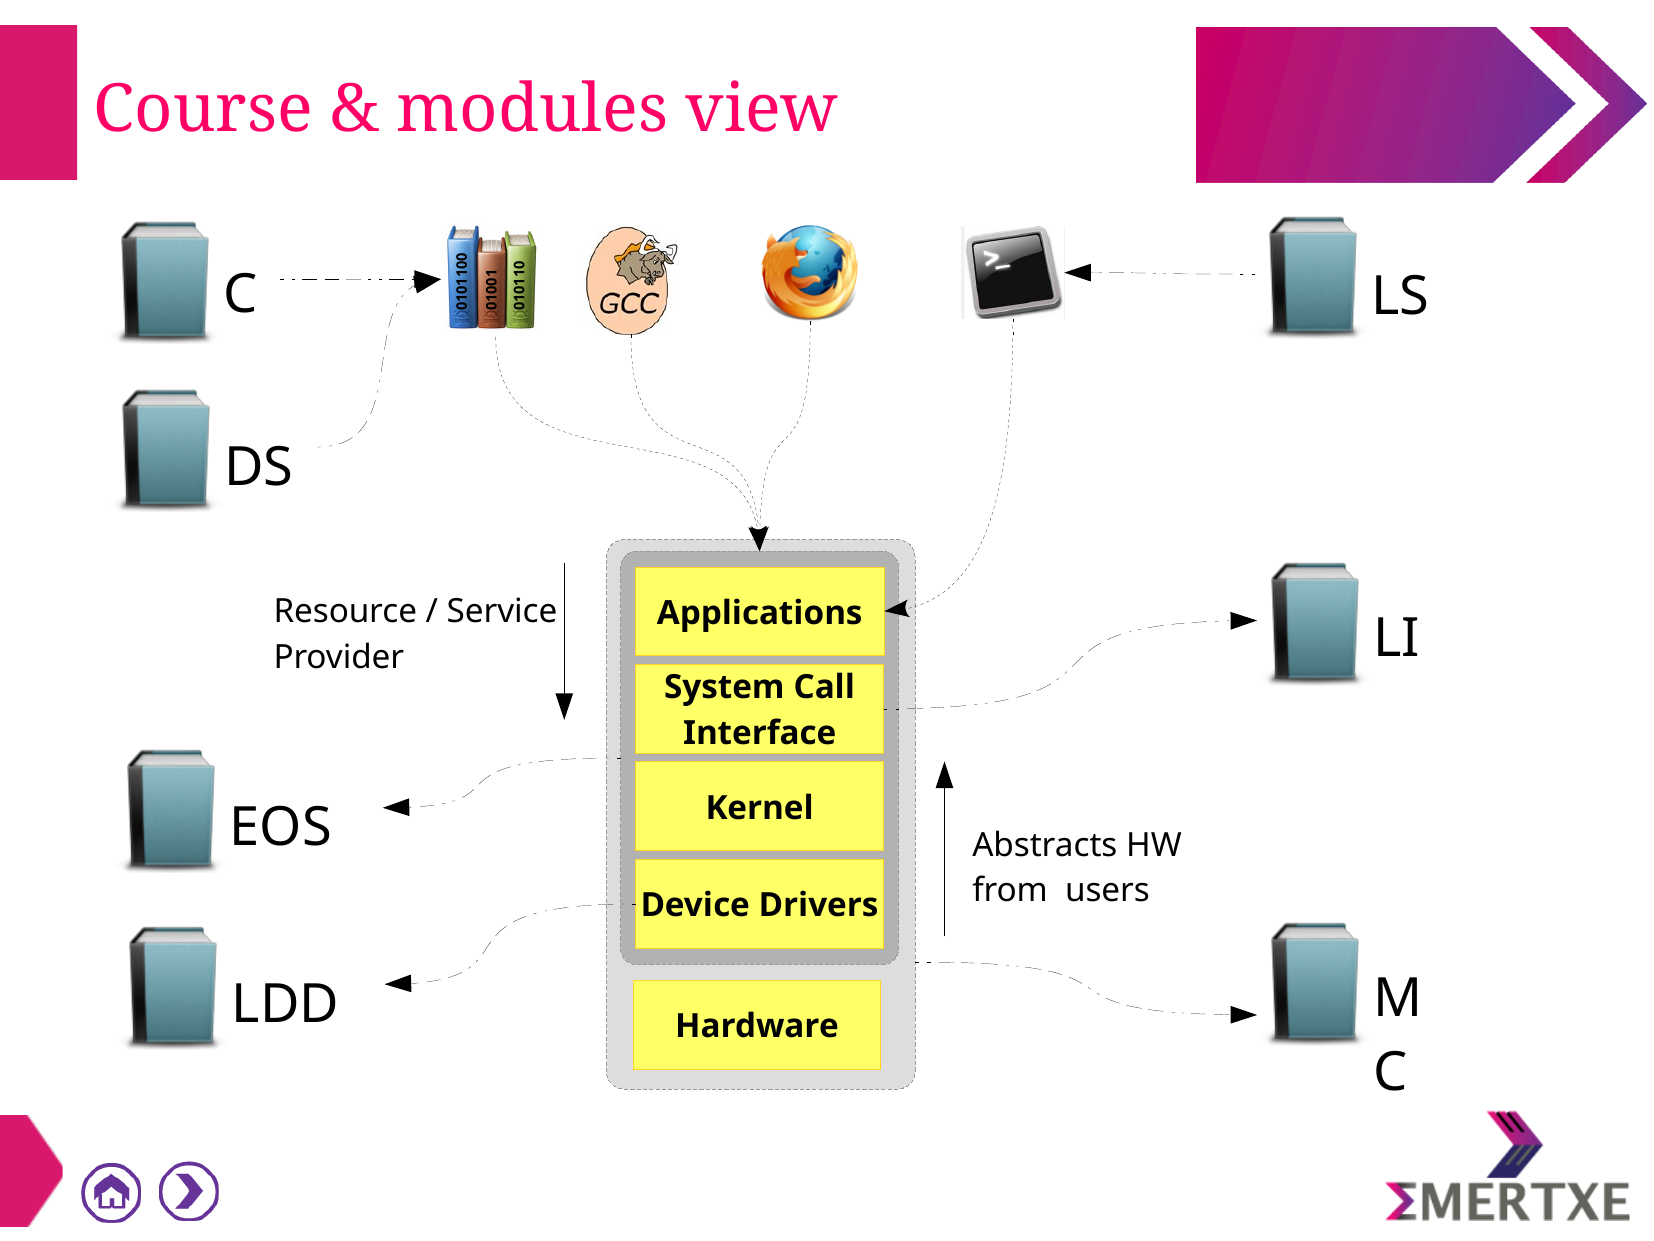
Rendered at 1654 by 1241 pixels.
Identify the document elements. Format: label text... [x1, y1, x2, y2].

picture [1571, 27, 1647, 183]
text_box Applications [635, 567, 885, 656]
text_box DS [223, 419, 318, 500]
text_box [606, 539, 916, 1090]
picture [159, 1161, 219, 1221]
picture [113, 742, 228, 873]
text_box Device Drivers [635, 859, 884, 949]
picture [81, 1163, 141, 1223]
picture [1255, 209, 1370, 339]
text_box System Call Interface [635, 664, 884, 754]
text_box Resource / Service Provider [258, 579, 596, 673]
text_box 010110 [501, 242, 551, 326]
text_box MC [1358, 951, 1471, 1093]
picture [1257, 915, 1372, 1046]
text_box Kernel [635, 761, 884, 851]
picture [583, 224, 679, 335]
text_box 01001 [473, 250, 523, 326]
text_box Hardware [633, 980, 881, 1070]
text_box LI [1372, 591, 1444, 671]
picture [107, 214, 222, 345]
text_box C [222, 246, 281, 327]
text_box EOS [215, 780, 371, 860]
picture [761, 223, 859, 322]
picture [1257, 555, 1372, 686]
picture [441, 221, 541, 337]
text_box LDD [230, 956, 373, 1036]
picture [115, 919, 230, 1050]
picture [1385, 1107, 1631, 1221]
picture [961, 226, 1065, 319]
text_box 0101100 [444, 234, 493, 326]
text_box LS [1370, 248, 1457, 328]
text_box Abstracts HW from users [957, 813, 1213, 906]
title Course & modules view [93, 2, 1571, 210]
picture [108, 382, 223, 512]
